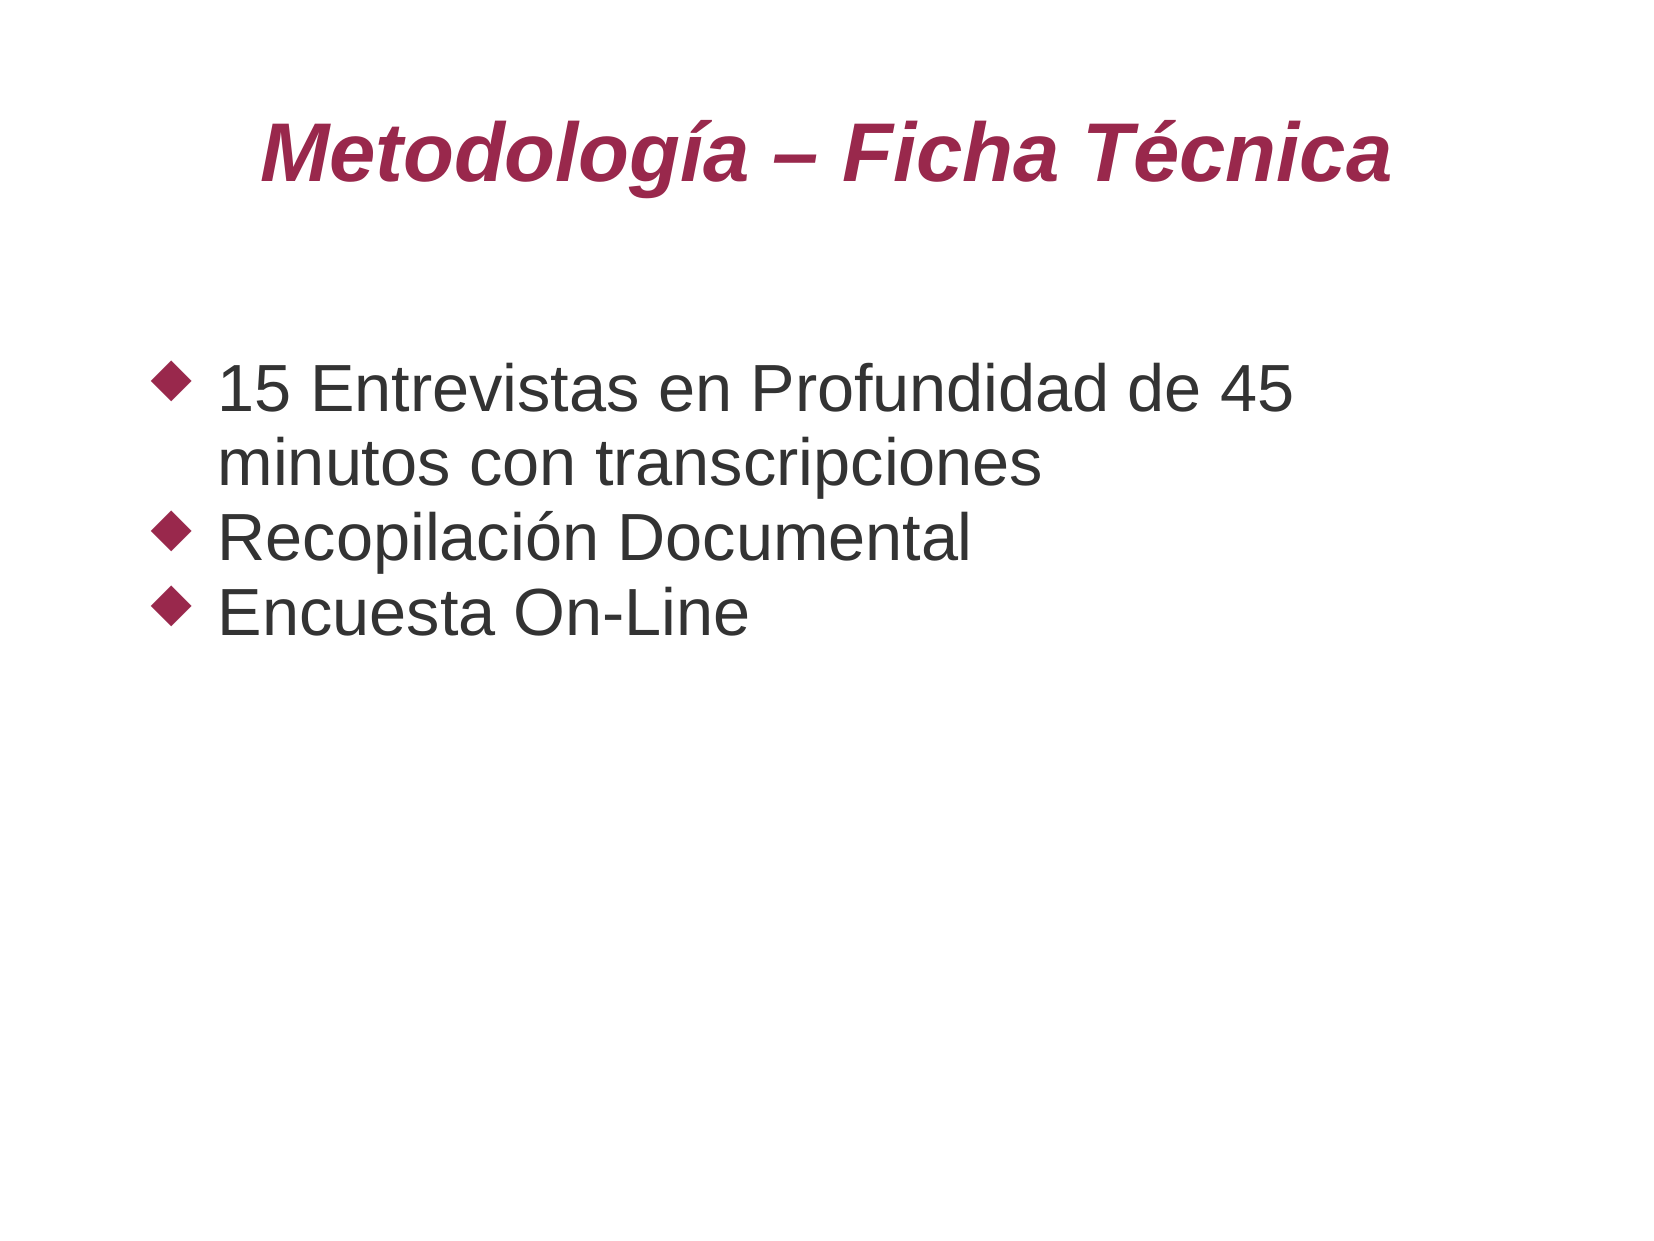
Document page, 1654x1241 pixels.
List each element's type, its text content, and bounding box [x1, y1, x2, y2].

list 15 Entrevistas en Profundidad de 45 minutos con transcripciones Recopilación Documental Encuesta On-Line [134, 350, 1516, 1133]
title Metodología – Ficha Técnica [82, 49, 1571, 257]
